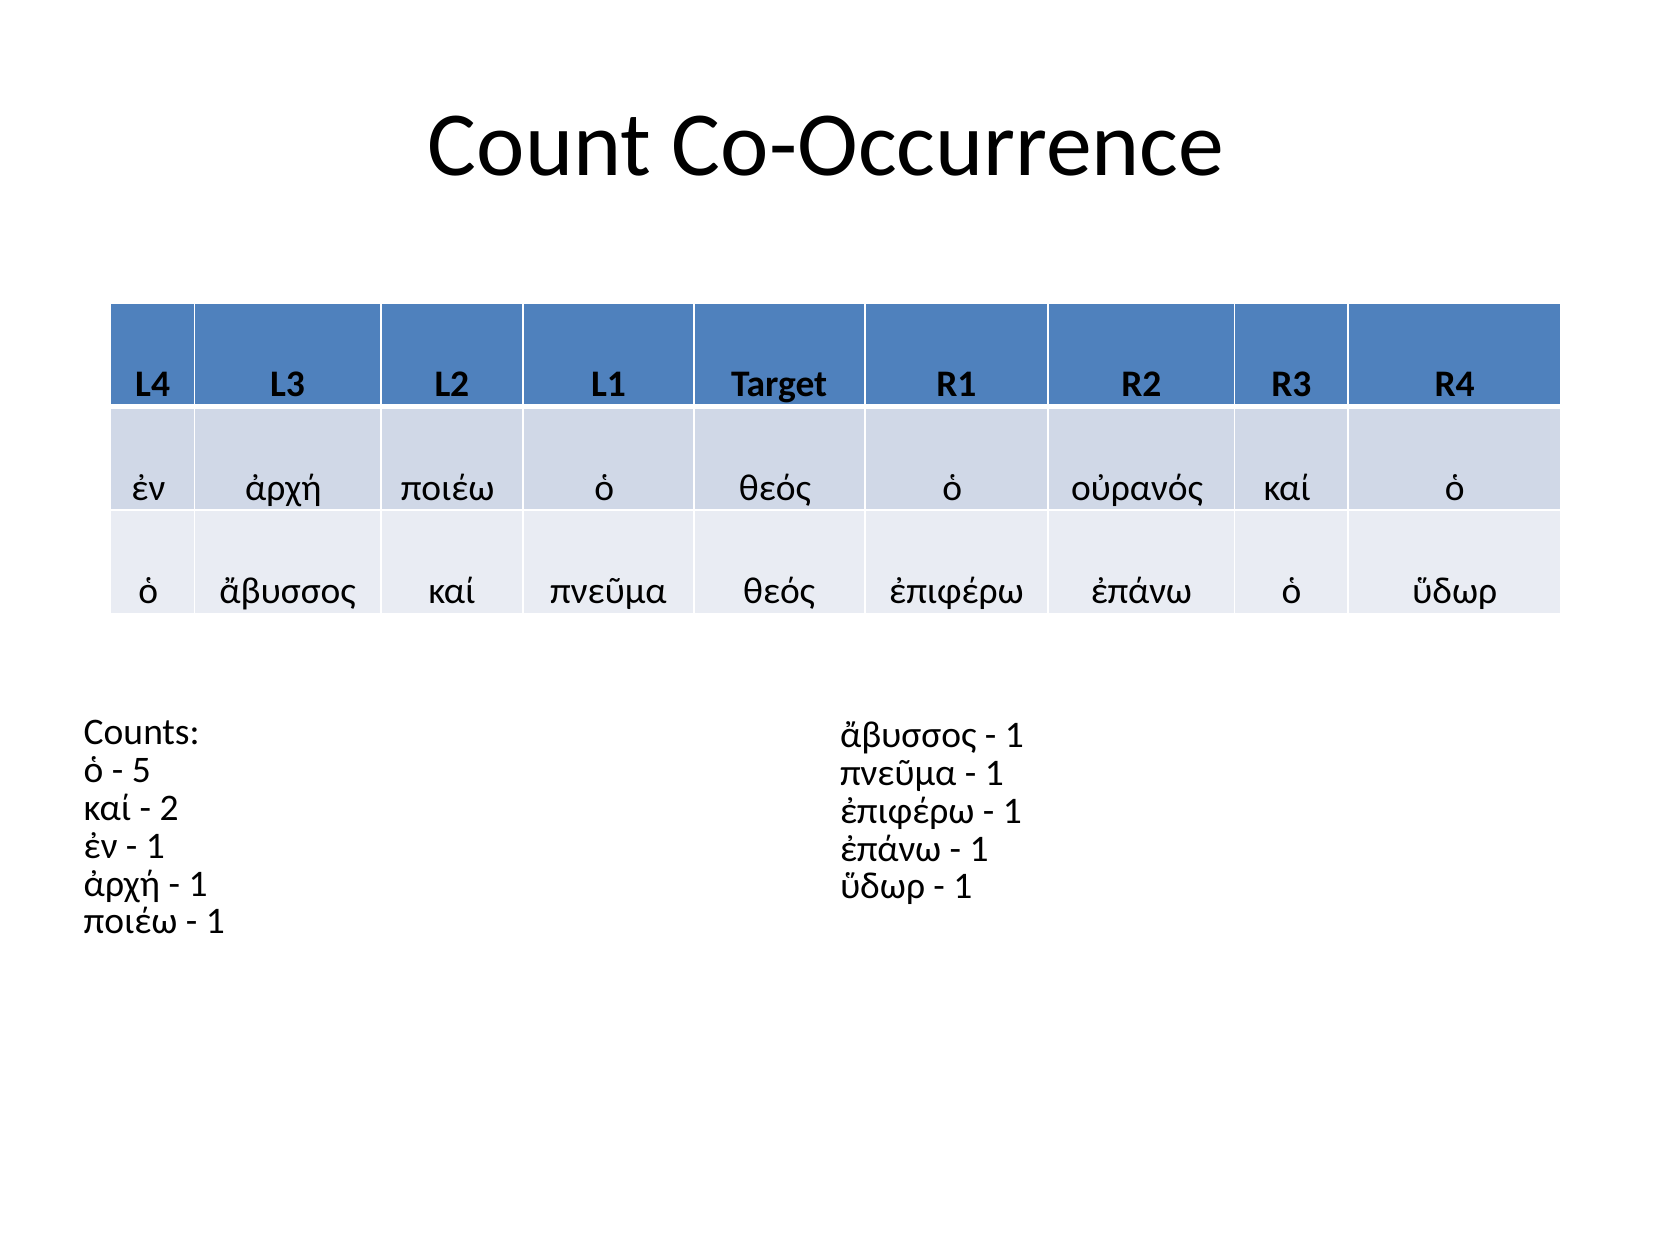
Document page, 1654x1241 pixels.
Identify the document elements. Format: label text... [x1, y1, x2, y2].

table_header Target [695, 304, 864, 404]
table_cell ἐπιφέρω [866, 511, 1047, 613]
table_cell θεός [695, 409, 864, 509]
table_cell οὐρανός [1049, 409, 1234, 509]
table_cell ἄβυσσος [195, 511, 380, 613]
table_cell ἐν [111, 409, 194, 509]
table_header L3 [195, 304, 380, 404]
table_header R2 [1049, 304, 1234, 404]
table_cell ἐπάνω [1049, 511, 1234, 613]
table_cell ὁ [1349, 409, 1560, 509]
table_header L2 [382, 304, 522, 404]
table_cell ὕδωρ [1349, 511, 1560, 613]
table_header L4 [111, 304, 194, 404]
table_cell καί [1235, 409, 1347, 509]
table_header R4 [1349, 304, 1560, 404]
table_cell ἀρχή [195, 409, 380, 509]
list Counts: ὁ - 5 καί - 2 ἐν - 1 ἀρχή - 1 ποιέω - 1 [83, 716, 811, 1108]
title Count Co-Occurrence [82, 49, 1571, 257]
table_cell πνεῦμα [524, 511, 693, 613]
table_header L1 [524, 304, 693, 404]
table_cell θεός [695, 511, 864, 613]
table_cell ὁ [1235, 511, 1347, 613]
list ἄβυσσος - 1 πνεῦμα - 1 ἐπιφέρω - 1 ἐπάνω - 1 ὕδωρ - 1 [840, 719, 1567, 1111]
table_cell ὁ [866, 409, 1047, 509]
table_header R1 [866, 304, 1047, 404]
table_cell καί [382, 511, 522, 613]
table_header R3 [1235, 304, 1347, 404]
table_cell ποιέω [382, 409, 522, 509]
table_cell ὁ [524, 409, 693, 509]
table_cell ὁ [111, 511, 194, 613]
